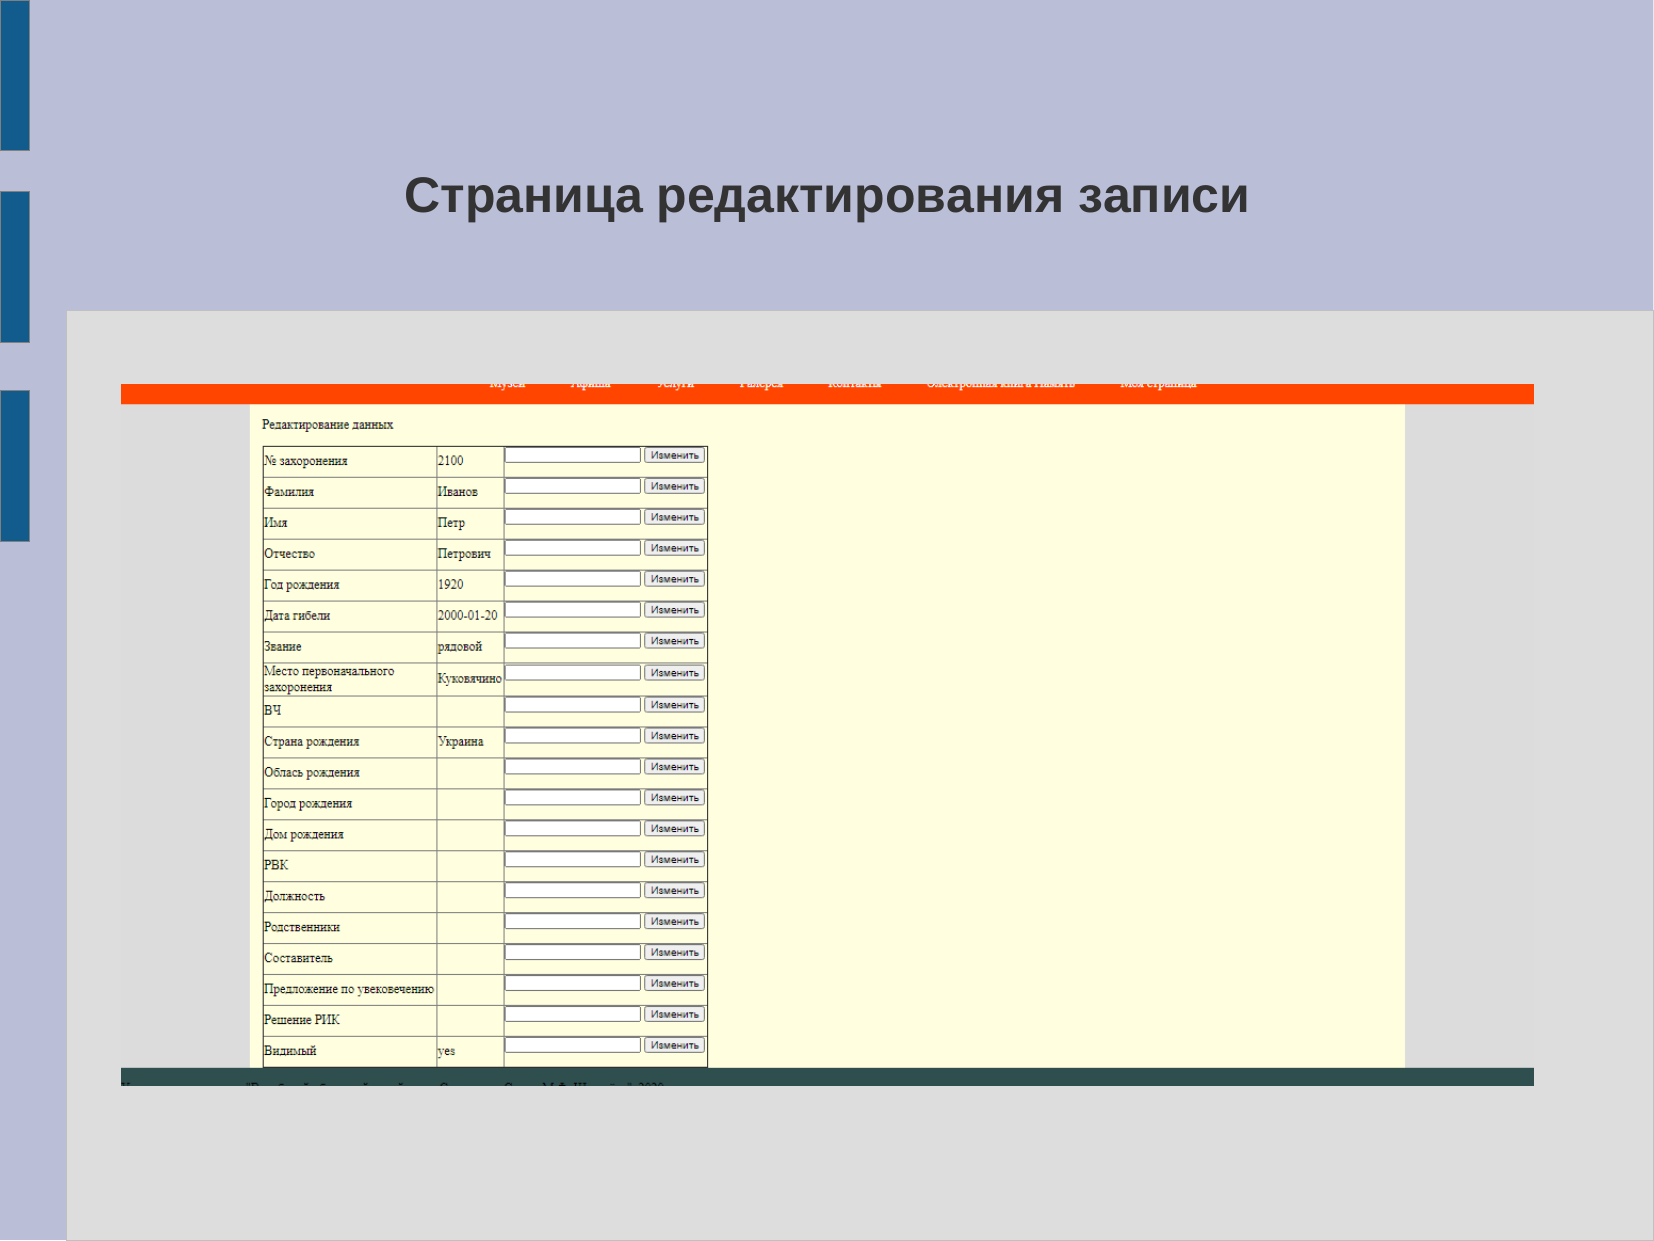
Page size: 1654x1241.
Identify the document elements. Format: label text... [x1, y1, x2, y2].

title Страница редактирования записи [121, 91, 1534, 299]
picture [121, 384, 1534, 1086]
